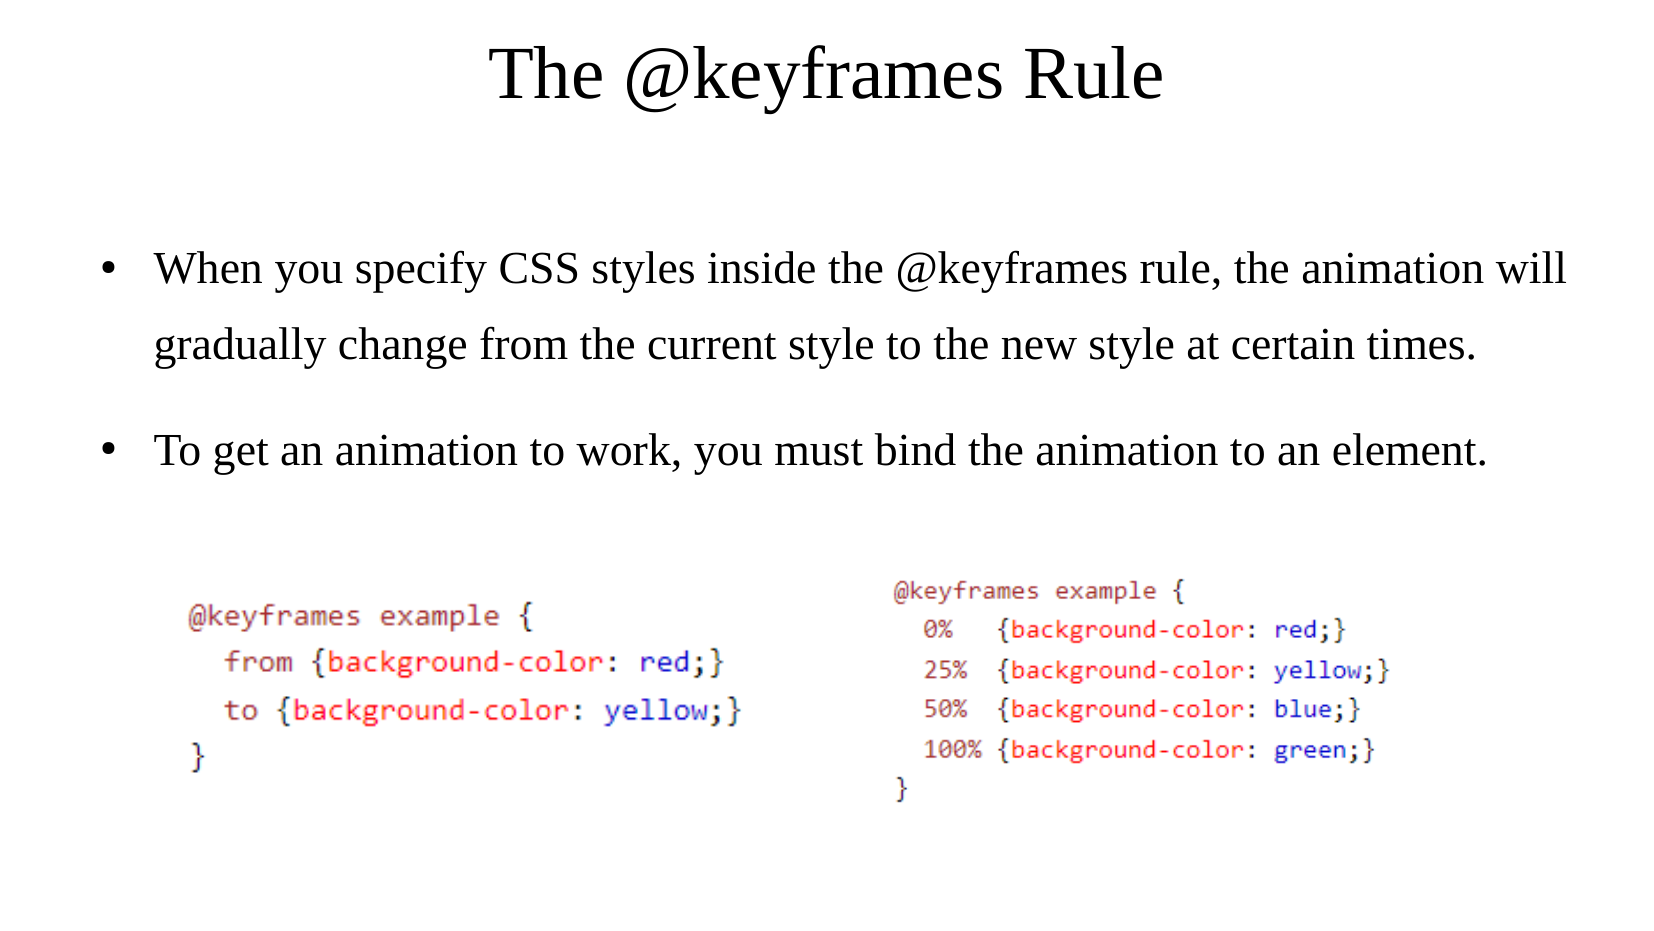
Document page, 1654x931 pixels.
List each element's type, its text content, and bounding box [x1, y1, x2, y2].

title The @keyframes Rule [82, 31, 1571, 198]
picture [884, 569, 1420, 827]
picture [177, 590, 768, 798]
list When you specify CSS styles inside the @keyframes rule, the animation will gradually change from the current style to the new style at certain times. To get an animation to work, you must bind the animation to an element. [82, 217, 1571, 758]
